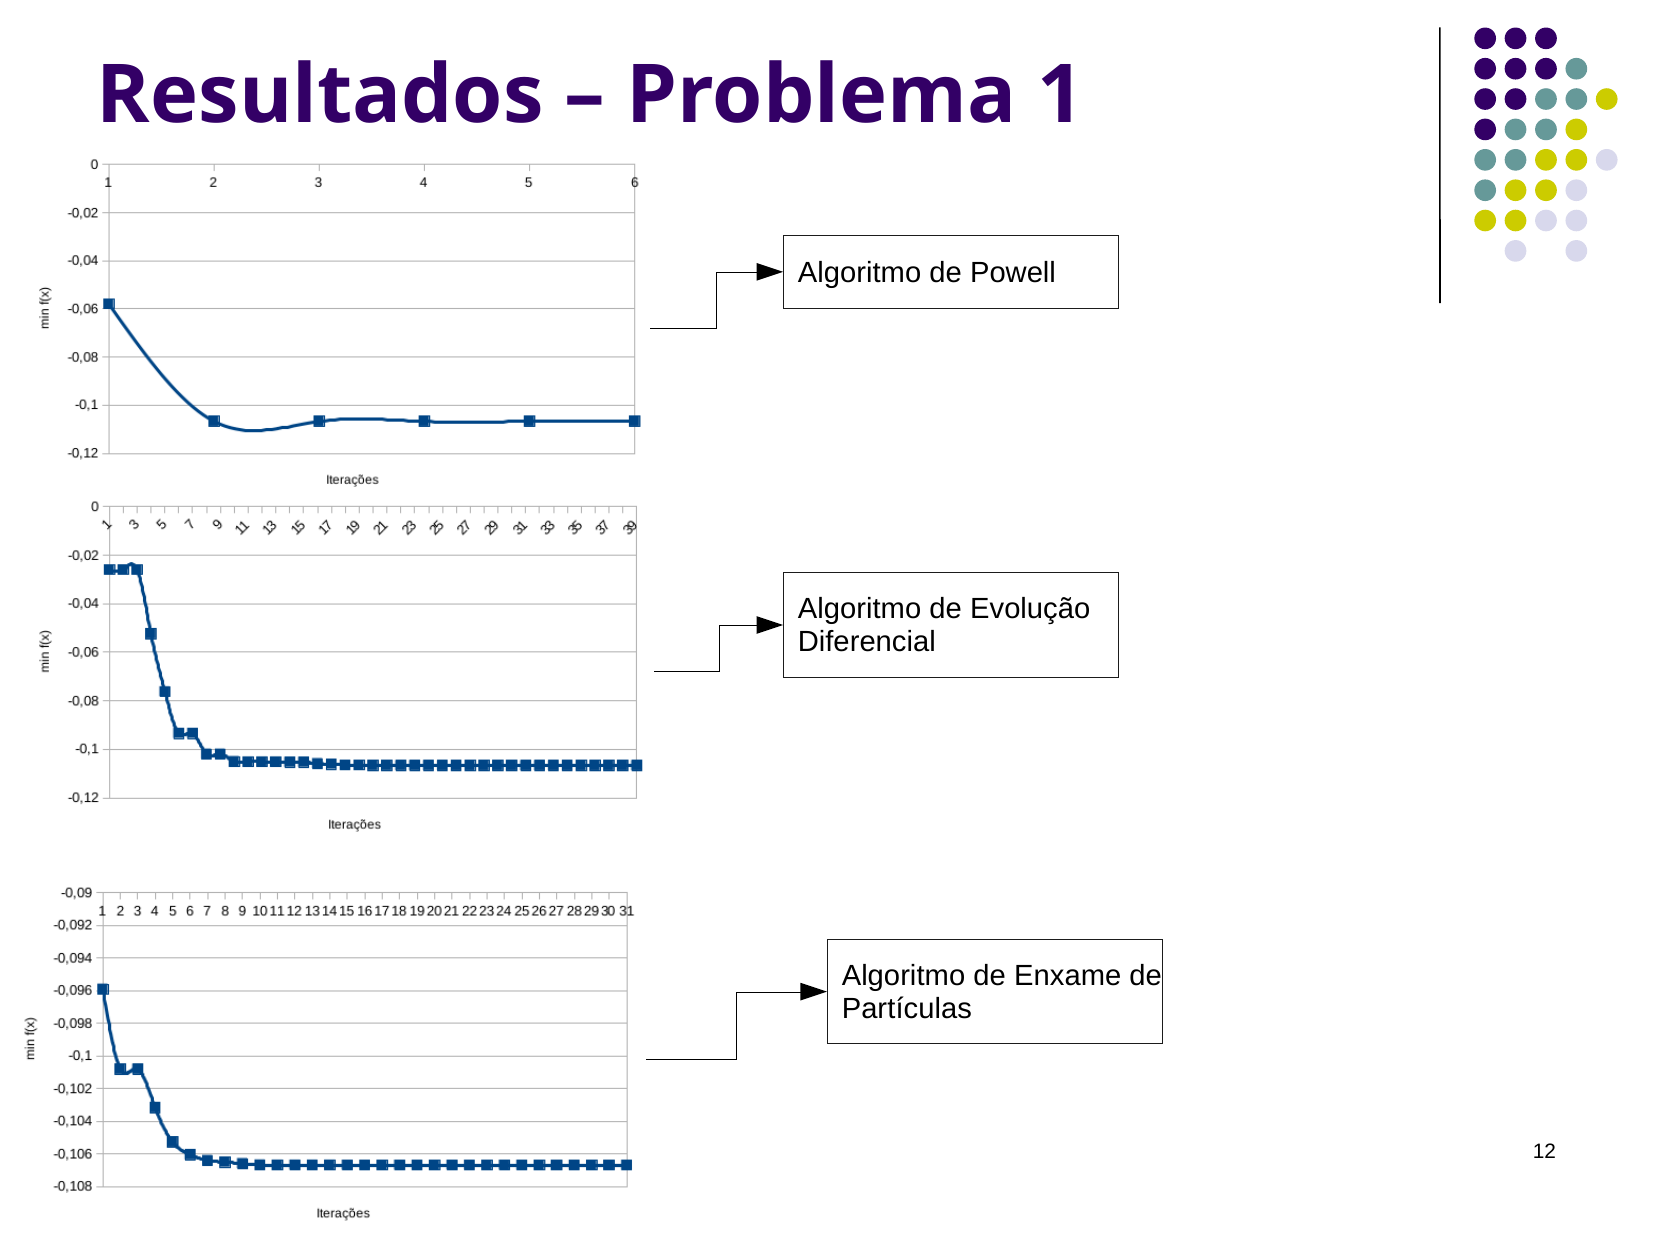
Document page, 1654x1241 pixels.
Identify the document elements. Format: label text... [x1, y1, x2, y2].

text_box Algoritmo de Powell [783, 235, 1119, 309]
text_box Algoritmo de Evolução Diferencial [783, 572, 1119, 678]
slide_number <número> [1185, 1129, 1571, 1213]
picture [15, 149, 655, 852]
picture [0, 877, 647, 1241]
text_box Algoritmo de Enxame de Partículas [827, 939, 1163, 1044]
title Resultados – Problema 1 [81, 6, 1446, 146]
